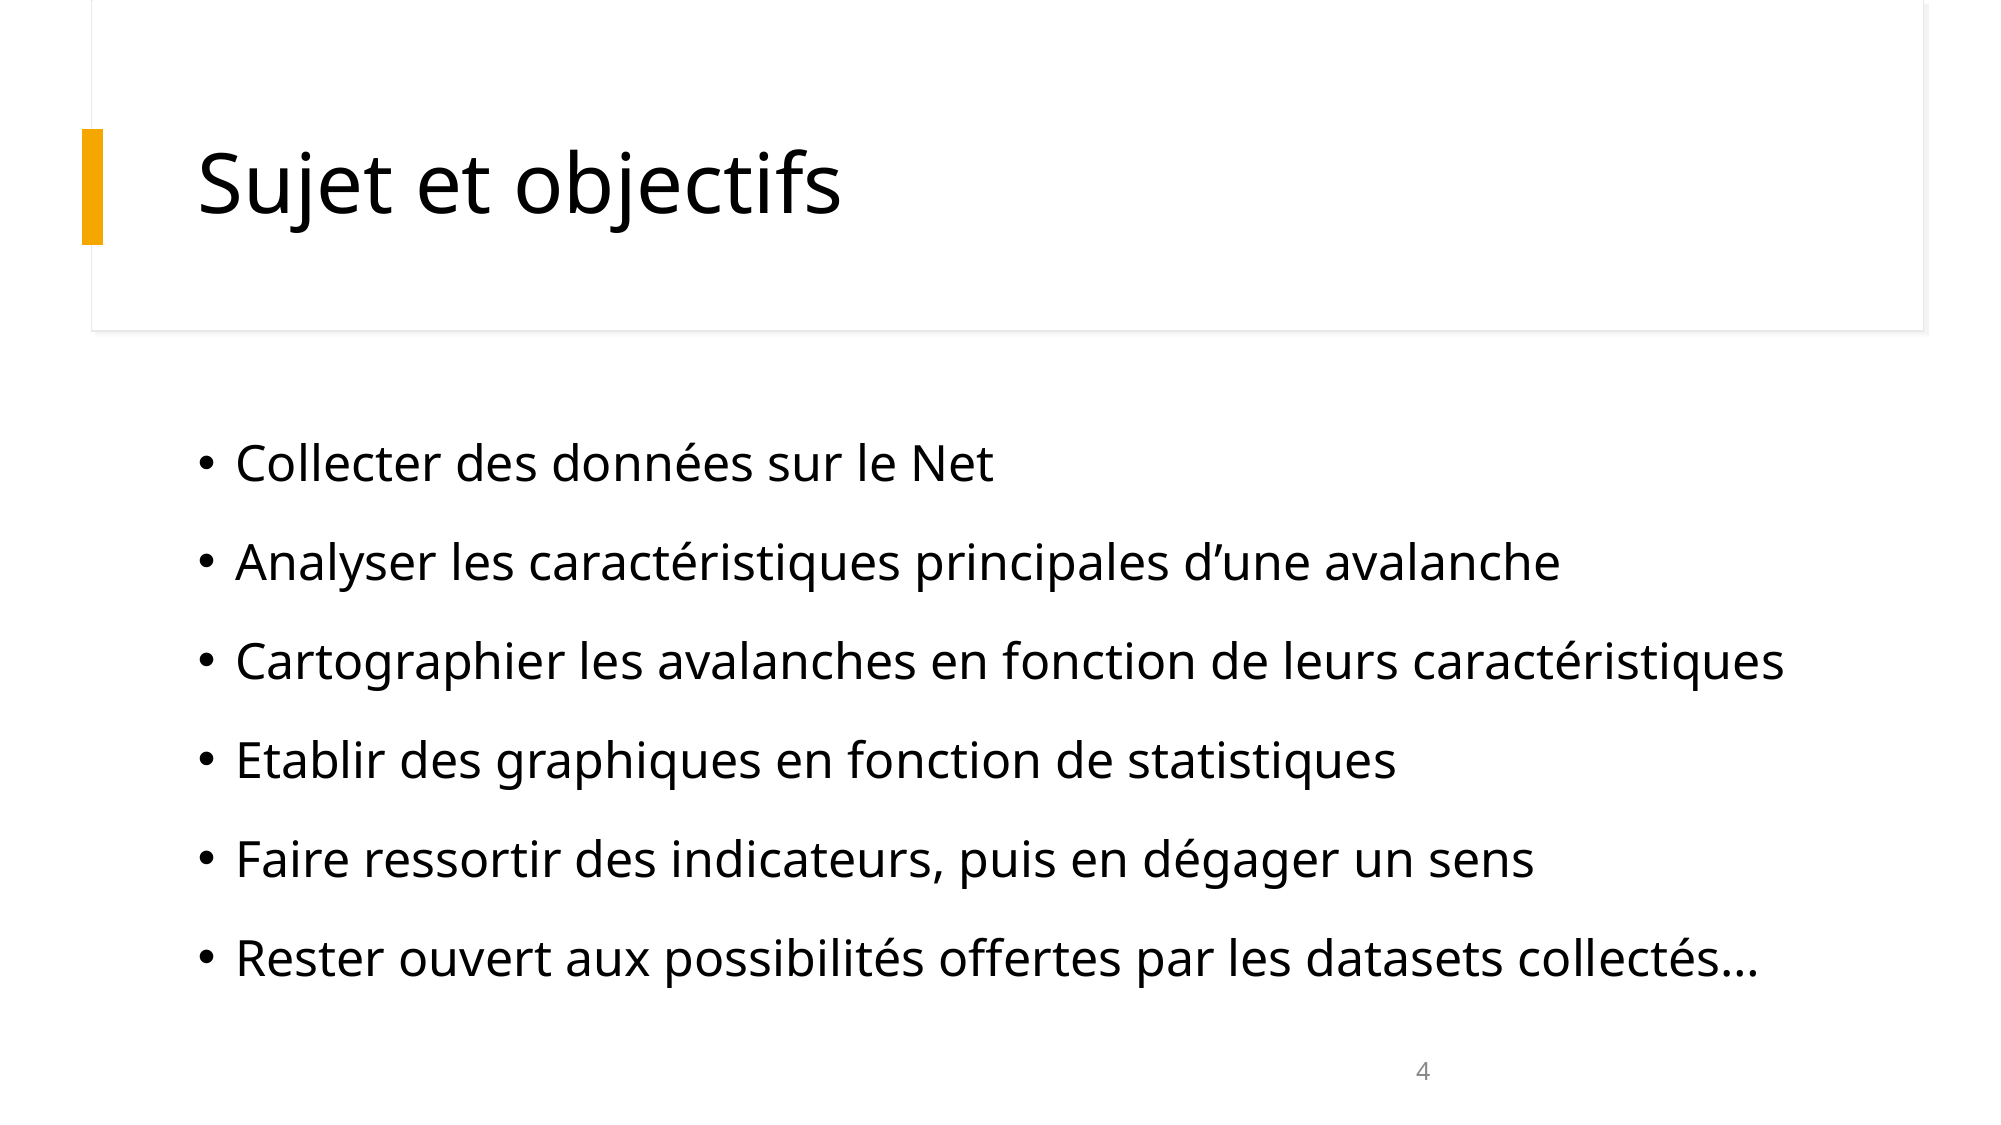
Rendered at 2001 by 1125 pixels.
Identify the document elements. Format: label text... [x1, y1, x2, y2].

title Sujet et objectifs [183, 90, 1852, 284]
list Collecter des données sur le Net Analyser les caractéristiques principales d’une avalanche Cartographier les avalanches en fonction de leurs caractéristiques Etablir des graphiques en fonction de statistiques Faire ressortir des indicateurs, puis en dégager un sens Rester ouvert aux possibilités offertes par les datasets collectés… [183, 406, 1852, 1013]
text_box [1401, 1042, 1852, 1103]
